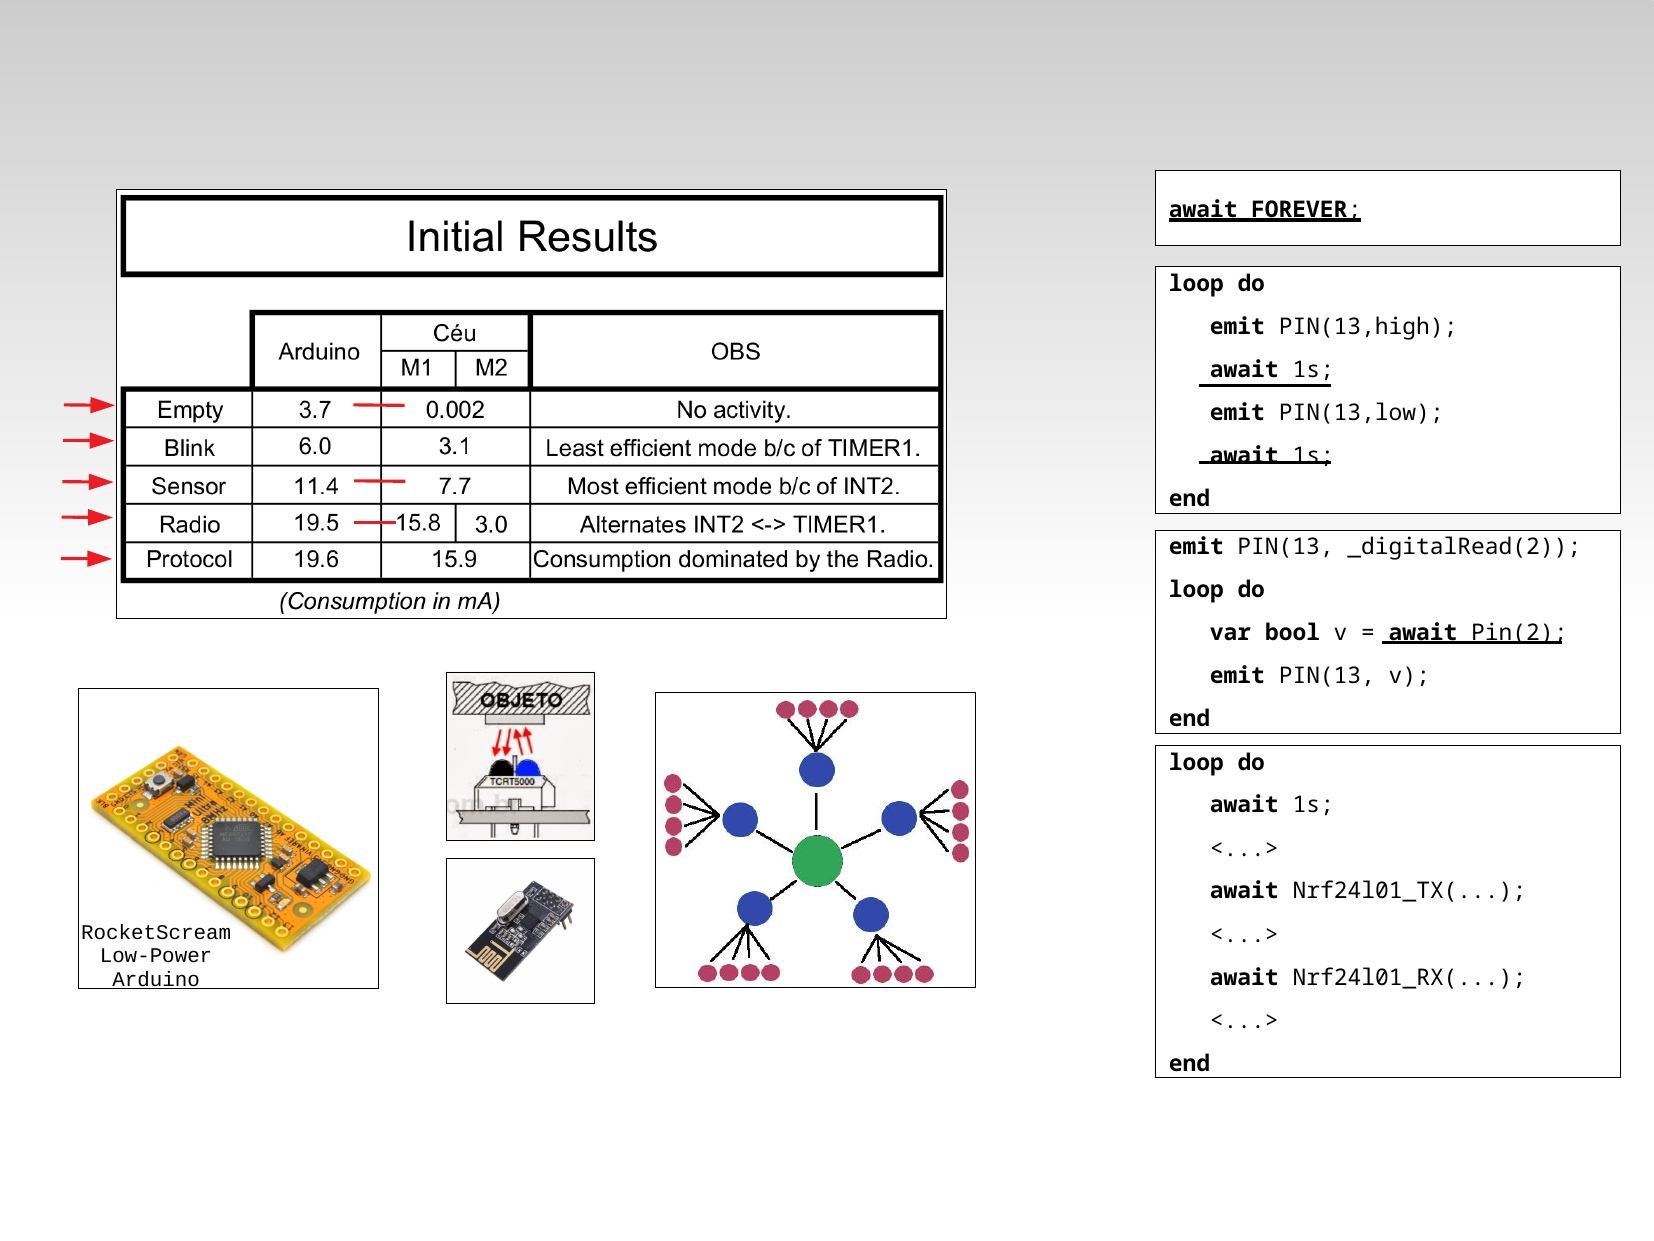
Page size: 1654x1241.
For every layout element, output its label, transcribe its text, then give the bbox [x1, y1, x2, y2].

text_box loop do emit PIN(13,high); await 1s; emit PIN(13,low); await 1s; end [1155, 271, 1621, 509]
picture [116, 189, 947, 619]
picture [446, 858, 595, 1004]
picture [655, 692, 976, 988]
text_box await FOREVER; [1155, 170, 1621, 246]
text_box RocketScream Low-Power Arduino [40, 914, 272, 980]
picture [446, 671, 595, 841]
text_box loop do await 1s; <...> await Nrf24l01_TX(...); <...> await Nrf24l01_RX(...); <...> end [1155, 757, 1621, 1066]
picture [78, 688, 379, 989]
text_box emit PIN(13, _digitalRead(2)); loop do var bool v = await Pin(2); emit PIN(13, v); end [1155, 532, 1621, 732]
